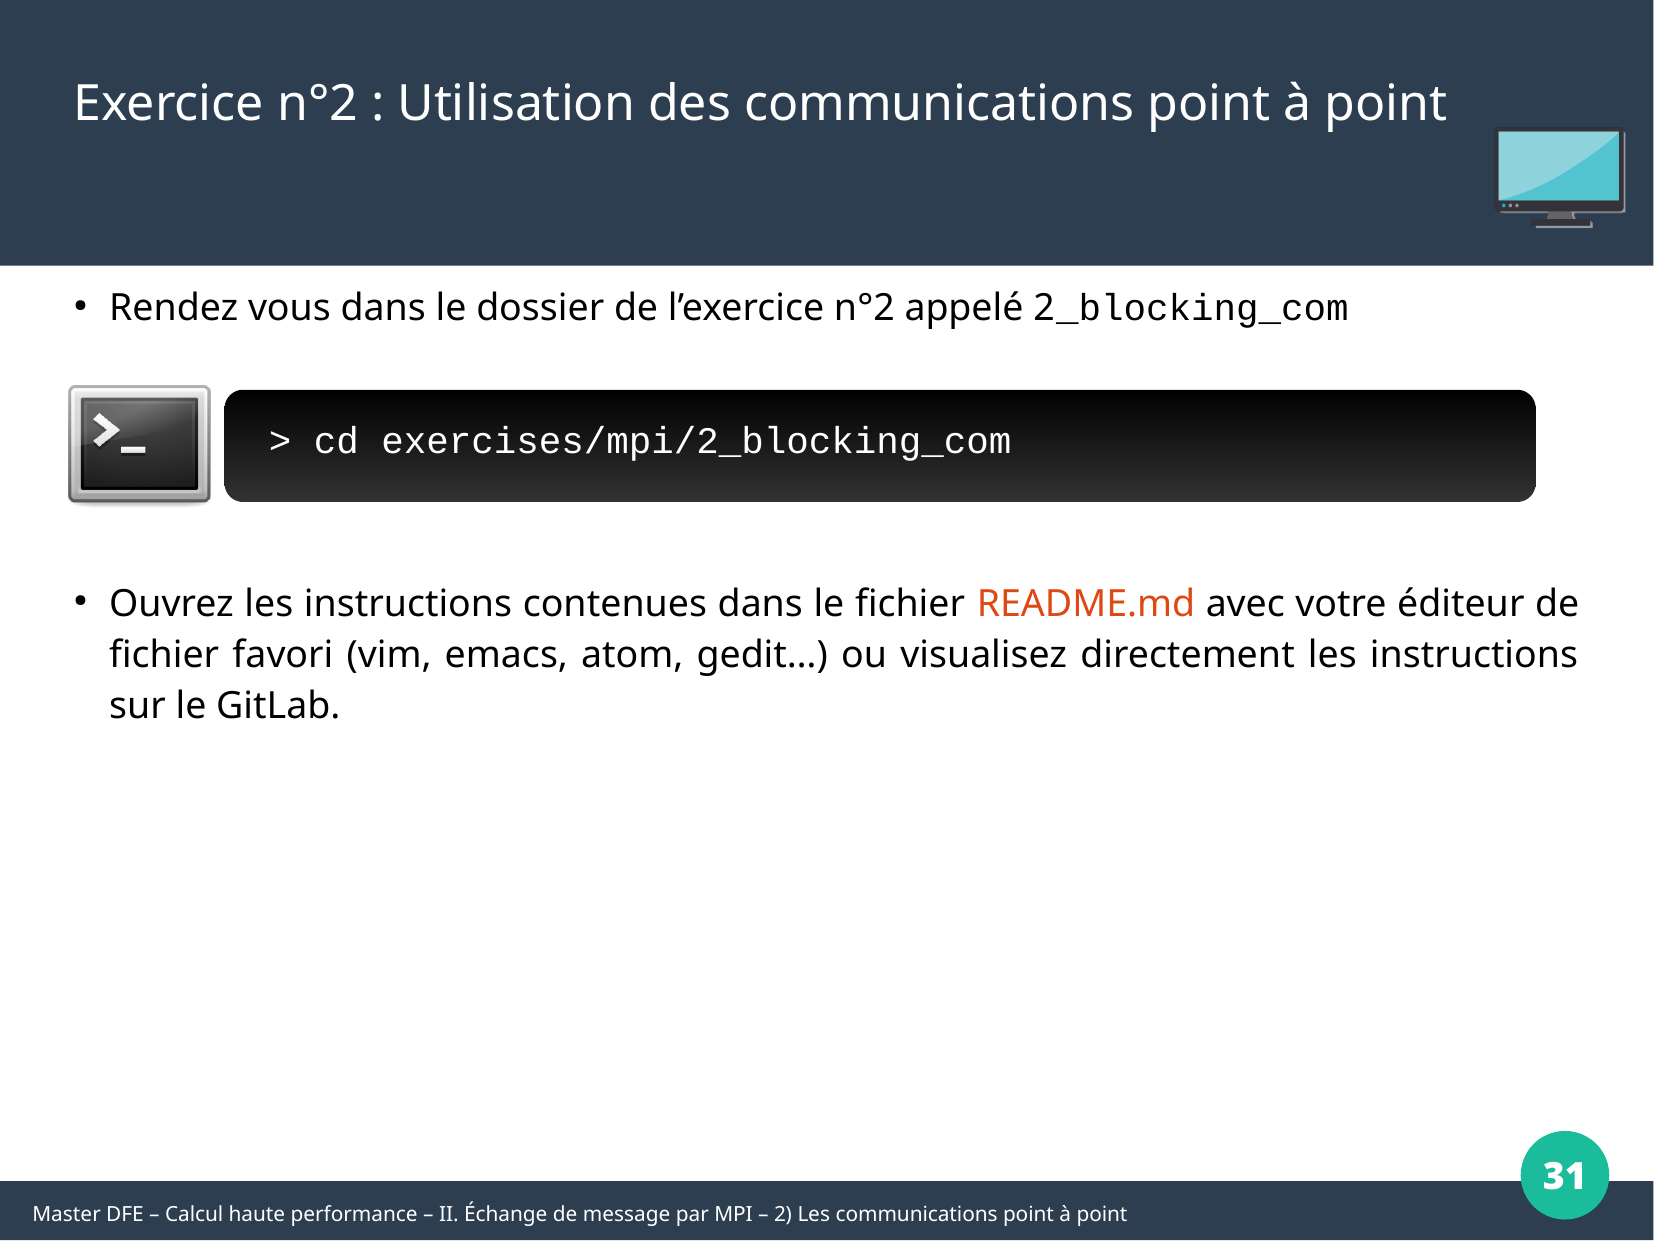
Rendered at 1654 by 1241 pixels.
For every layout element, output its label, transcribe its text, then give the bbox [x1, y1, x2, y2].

text_box > cd exercises/mpi/2_blocking_com [254, 415, 1524, 508]
picture [1485, 102, 1633, 251]
text_box [224, 389, 1536, 502]
picture [65, 385, 213, 508]
text_box Rendez vous dans le dossier de l’exercice n°2 appelé 2_blocking_com [59, 273, 1595, 367]
text_box Master DFE – Calcul haute performance – II. Échange de message par MPI – 2) Les communications point à point [17, 1191, 1436, 1235]
text_box Ouvrez les instructions contenues dans le fichier README.md avec votre éditeur de fichier favori (vim, emacs, atom, gedit…) ou visualisez directement les instructions sur le GitLab. [59, 568, 1595, 737]
text_box Exercice n°2 : Utilisation des communications point à point [59, 59, 1477, 187]
